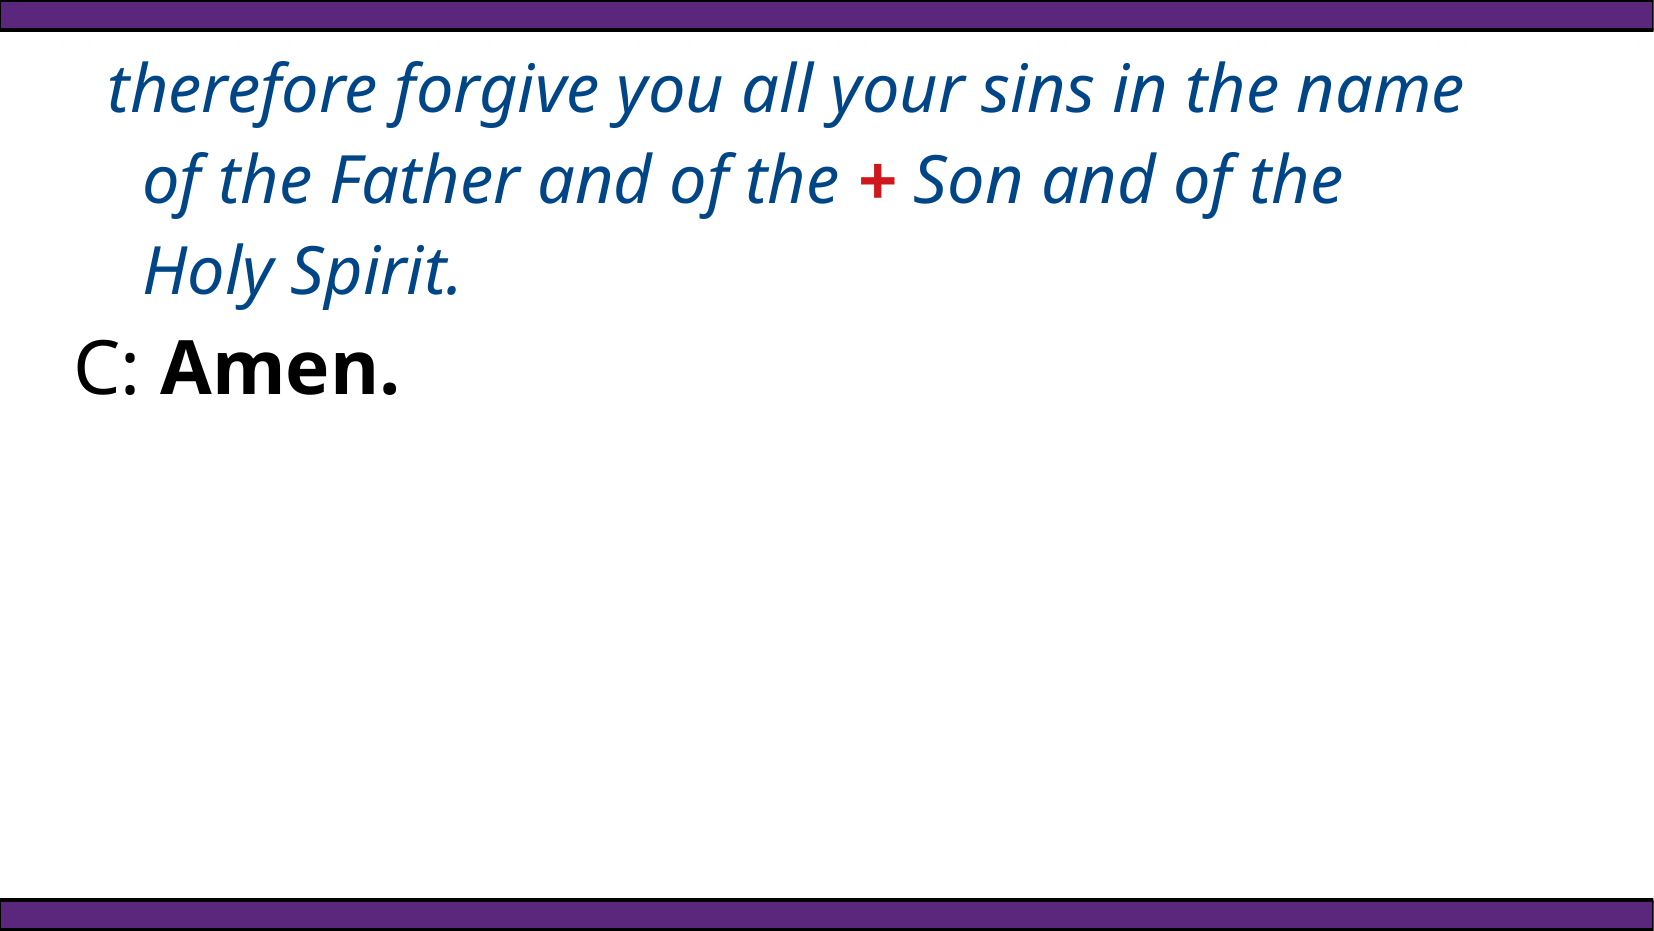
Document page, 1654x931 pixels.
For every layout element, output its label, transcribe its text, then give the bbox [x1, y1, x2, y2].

text_box [0, 0, 1654, 31]
text_box [0, 900, 1654, 931]
text_box therefore forgive you all your sins in the name of the Father and of the + Son and of the Holy Spirit. C: Amen. [58, 34, 1589, 416]
picture [0, 31, 1654, 900]
